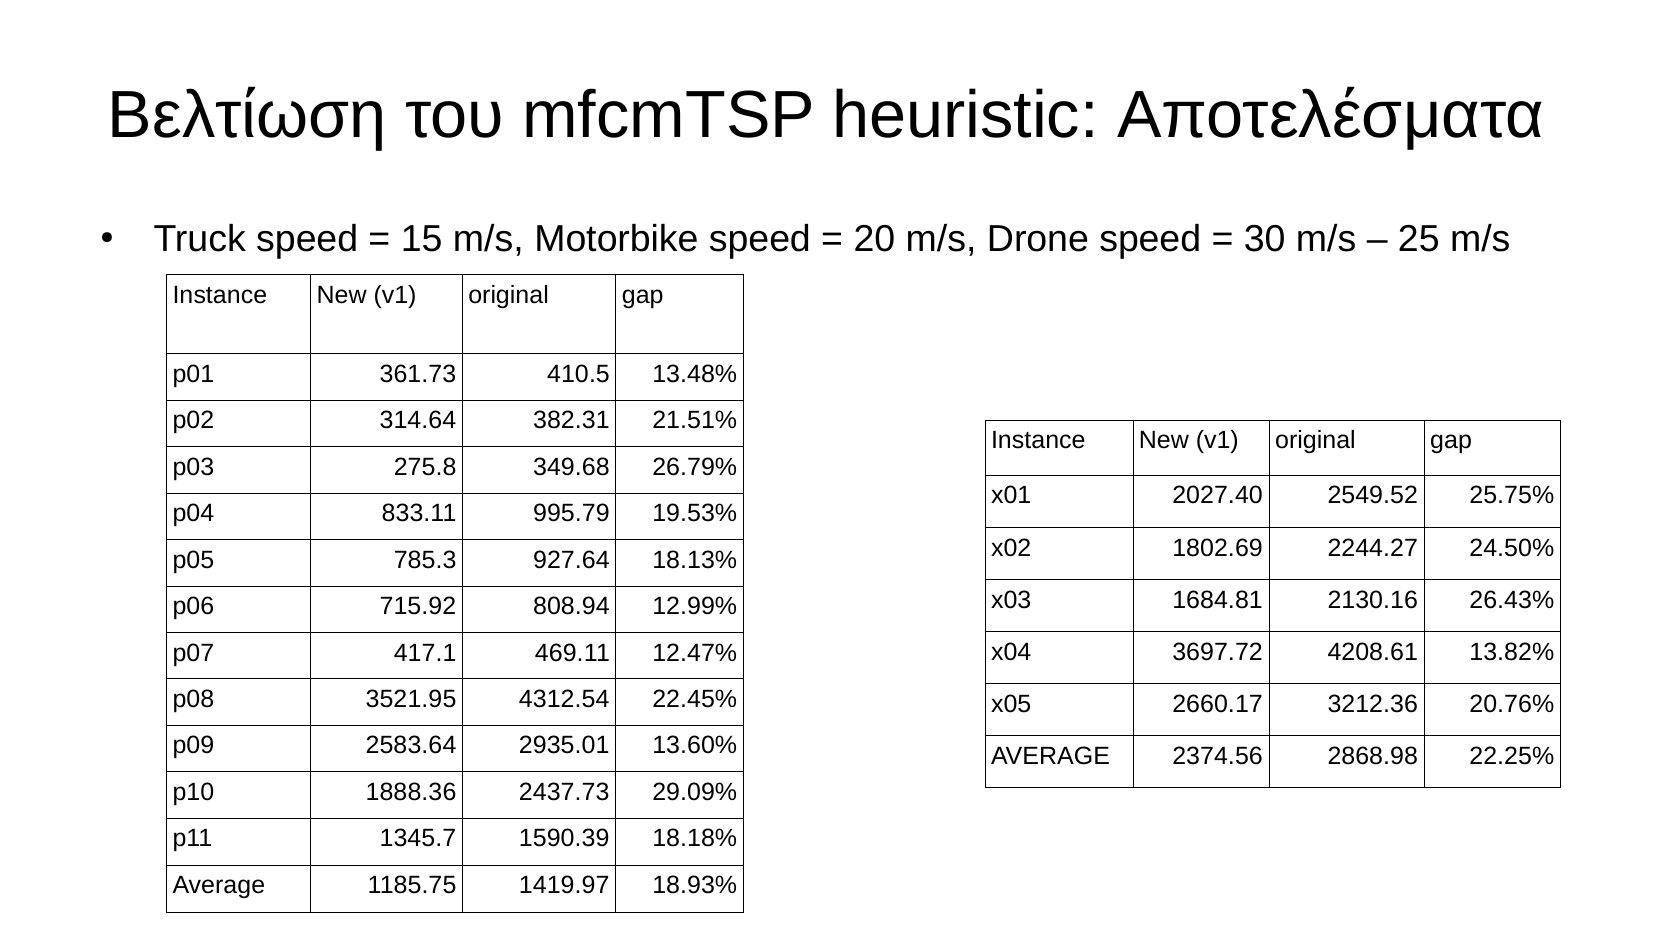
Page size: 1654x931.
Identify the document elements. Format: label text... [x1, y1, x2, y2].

table_cell p01 [167, 354, 310, 400]
table_cell 1802.69 [1134, 528, 1269, 579]
table_cell 18.18% [616, 819, 743, 865]
table_cell 26.43% [1425, 580, 1560, 631]
table_cell 2374.56 [1134, 736, 1269, 787]
table_cell 2868.98 [1270, 736, 1424, 787]
table_cell 1185.75 [311, 866, 462, 912]
table_cell Average [167, 866, 310, 912]
table_cell x03 [986, 580, 1133, 631]
table_header Instance [986, 421, 1133, 475]
title Βελτίωση του mfcmTSP heuristic: Αποτελέσματα [82, 37, 1571, 193]
table_cell 3697.72 [1134, 632, 1269, 683]
table_cell p05 [167, 540, 310, 586]
table_cell 21.51% [616, 401, 743, 446]
table_cell 349.68 [463, 447, 615, 493]
table_header Instance [167, 275, 310, 353]
table_cell p09 [167, 726, 310, 771]
table_cell 29.09% [616, 772, 743, 818]
table_cell p08 [167, 679, 310, 725]
table_cell 314.64 [311, 401, 462, 446]
table_cell 361.73 [311, 354, 462, 400]
table_cell 13.60% [616, 726, 743, 771]
table_cell 995.79 [463, 494, 615, 539]
table_cell p04 [167, 494, 310, 539]
table_header New (v1) [1134, 421, 1269, 475]
table_cell 2027.40 [1134, 476, 1269, 527]
table_cell 18.13% [616, 540, 743, 586]
table_cell p11 [167, 819, 310, 865]
table_header gap [1425, 421, 1560, 475]
table_cell 808.94 [463, 587, 615, 632]
table_cell p03 [167, 447, 310, 493]
table_cell p06 [167, 587, 310, 632]
table_cell 12.99% [616, 587, 743, 632]
table_cell 3212.36 [1270, 684, 1424, 735]
list Truck speed = 15 m/s, Motorbike speed = 20 m/s, Drone speed = 30 m/s – 25 m/s [82, 217, 1571, 901]
table_cell 12.47% [616, 633, 743, 678]
table_cell 22.25% [1425, 736, 1560, 787]
table_cell 2660.17 [1134, 684, 1269, 735]
table_cell 715.92 [311, 587, 462, 632]
table_cell 417.1 [311, 633, 462, 678]
table_cell 2935.01 [463, 726, 615, 771]
table_cell 3521.95 [311, 679, 462, 725]
table_cell 927.64 [463, 540, 615, 586]
table_cell 1590.39 [463, 819, 615, 865]
table_cell 22.45% [616, 679, 743, 725]
table_cell 1888.36 [311, 772, 462, 818]
table_cell AVERAGE [986, 736, 1133, 787]
table_cell 13.48% [616, 354, 743, 400]
table_cell x02 [986, 528, 1133, 579]
table_cell 20.76% [1425, 684, 1560, 735]
table_cell 1684.81 [1134, 580, 1269, 631]
table_cell 469.11 [463, 633, 615, 678]
table_header gap [616, 275, 743, 353]
table_cell p02 [167, 401, 310, 446]
table_cell 18.93% [616, 866, 743, 912]
table_cell 2244.27 [1270, 528, 1424, 579]
table_cell x01 [986, 476, 1133, 527]
table_cell 1345.7 [311, 819, 462, 865]
table_cell 275.8 [311, 447, 462, 493]
table_cell 4312.54 [463, 679, 615, 725]
table_cell 4208.61 [1270, 632, 1424, 683]
table_cell 26.79% [616, 447, 743, 493]
table_cell 785.3 [311, 540, 462, 586]
table_cell 833.11 [311, 494, 462, 539]
table_cell 25.75% [1425, 476, 1560, 527]
table_cell 19.53% [616, 494, 743, 539]
table_cell 2583.64 [311, 726, 462, 771]
table_cell 410.5 [463, 354, 615, 400]
table_cell 2130.16 [1270, 580, 1424, 631]
table_cell x04 [986, 632, 1133, 683]
table_cell x05 [986, 684, 1133, 735]
table_cell 382.31 [463, 401, 615, 446]
table_header New (v1) [311, 275, 462, 353]
table_cell 13.82% [1425, 632, 1560, 683]
table_cell 2437.73 [463, 772, 615, 818]
table_cell p07 [167, 633, 310, 678]
table_cell p10 [167, 772, 310, 818]
table_header original [1270, 421, 1424, 475]
table_cell 2549.52 [1270, 476, 1424, 527]
table_cell 24.50% [1425, 528, 1560, 579]
table_cell 1419.97 [463, 866, 615, 912]
table_header original [463, 275, 615, 353]
